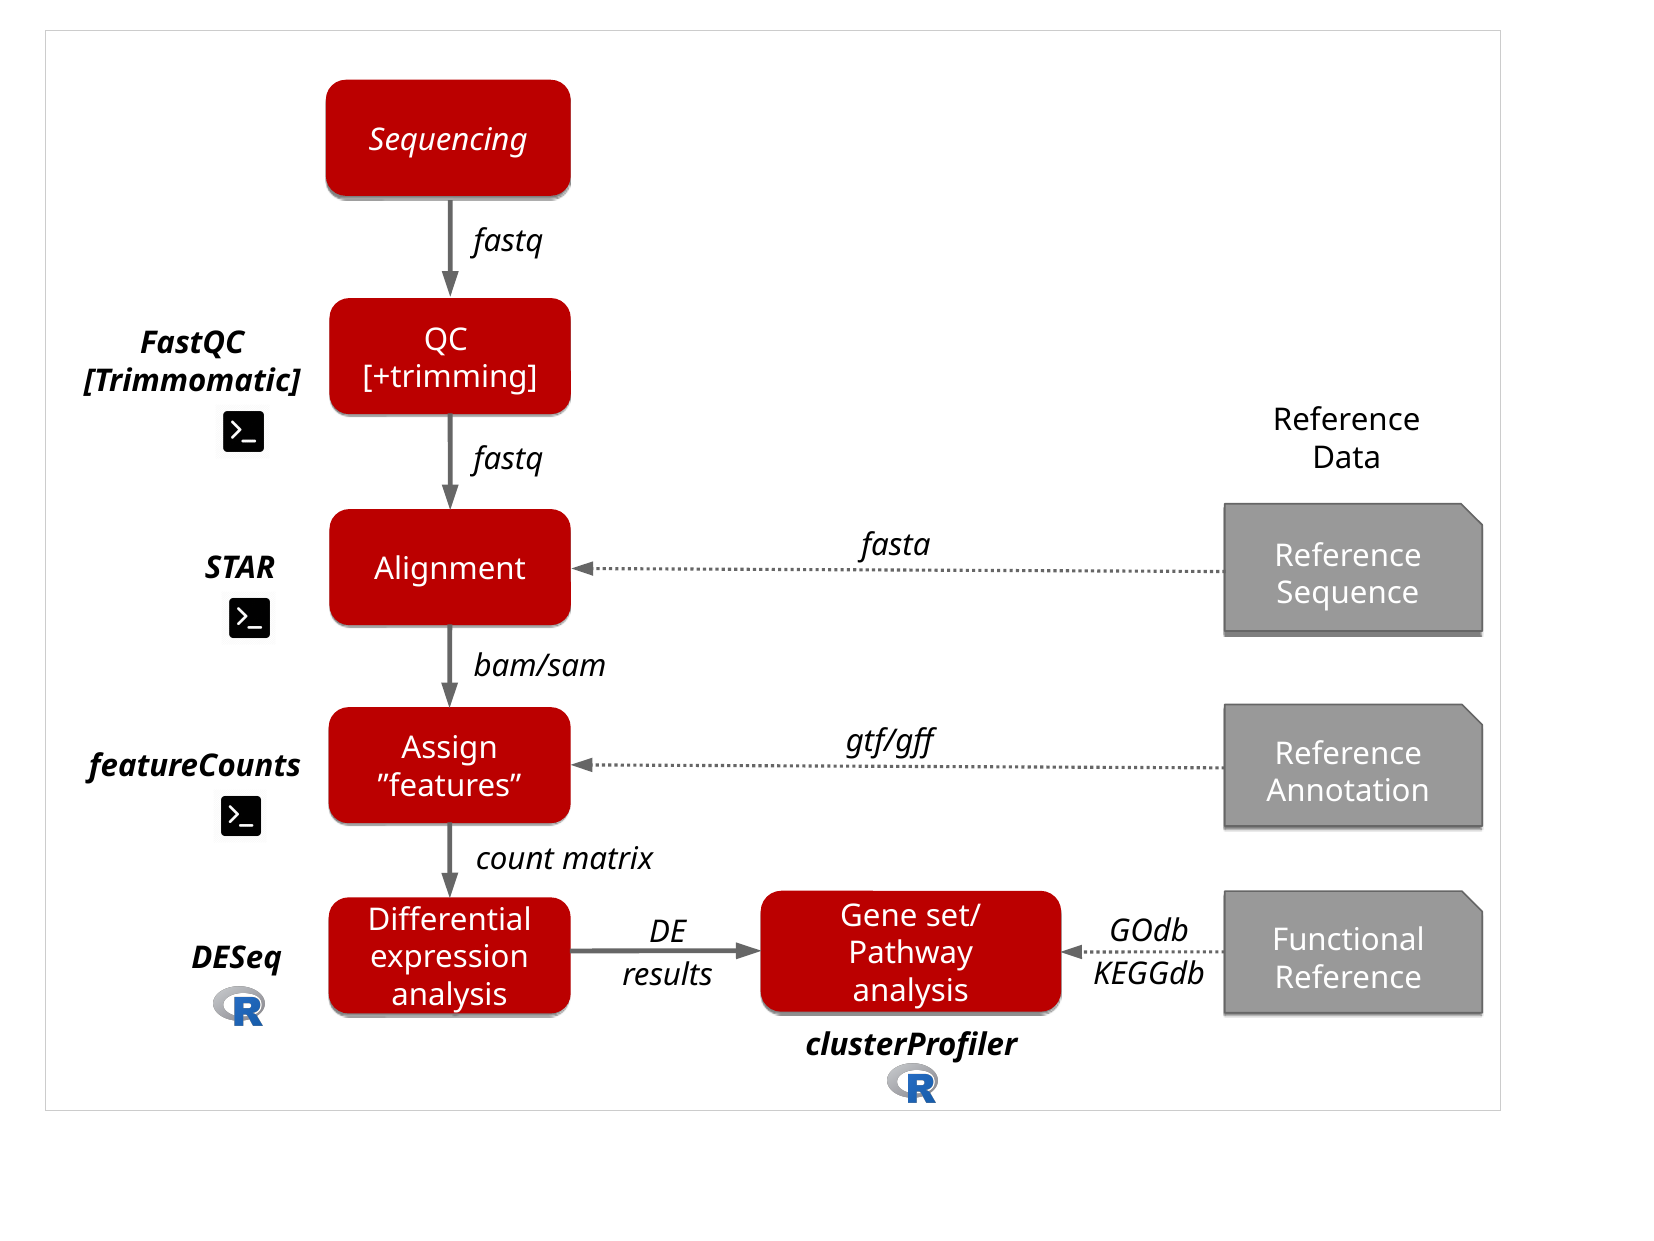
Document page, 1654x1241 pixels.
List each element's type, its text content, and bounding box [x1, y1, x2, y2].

text_box FastQC [Trimmomatic] [69, 315, 316, 406]
text_box STAR [190, 539, 291, 593]
picture [215, 404, 270, 459]
picture [887, 1063, 938, 1103]
text_box Reference Sequence [1224, 503, 1483, 632]
text_box Alignment [330, 509, 570, 625]
text_box Sequencing [326, 80, 570, 196]
text_box fastq [458, 430, 559, 484]
text_box bam/sam [458, 637, 622, 690]
text_box Gene set/ Pathway analysis [761, 891, 1061, 1011]
text_box Assign ”features” [329, 707, 570, 823]
text_box GOdb KEGGdb [1078, 897, 1220, 1042]
text_box Functional Reference [1224, 891, 1483, 1013]
picture [213, 789, 267, 843]
text_box count matrix [460, 830, 669, 883]
picture [221, 591, 276, 646]
text_box featureCounts [74, 737, 317, 790]
text_box DESeq [176, 929, 297, 983]
text_box fasta [846, 516, 946, 569]
text_box Reference Annotation [1224, 704, 1483, 827]
text_box QC [+trimming] [330, 298, 570, 414]
picture [213, 986, 265, 1026]
text_box Differential expression analysis [329, 898, 570, 1013]
text_box gtf/gff [831, 712, 949, 765]
text_box DE results [607, 898, 728, 1000]
text_box Reference Data [1258, 392, 1436, 482]
text_box fastq [458, 212, 559, 265]
text_box clusterProfiler [790, 1017, 1033, 1070]
